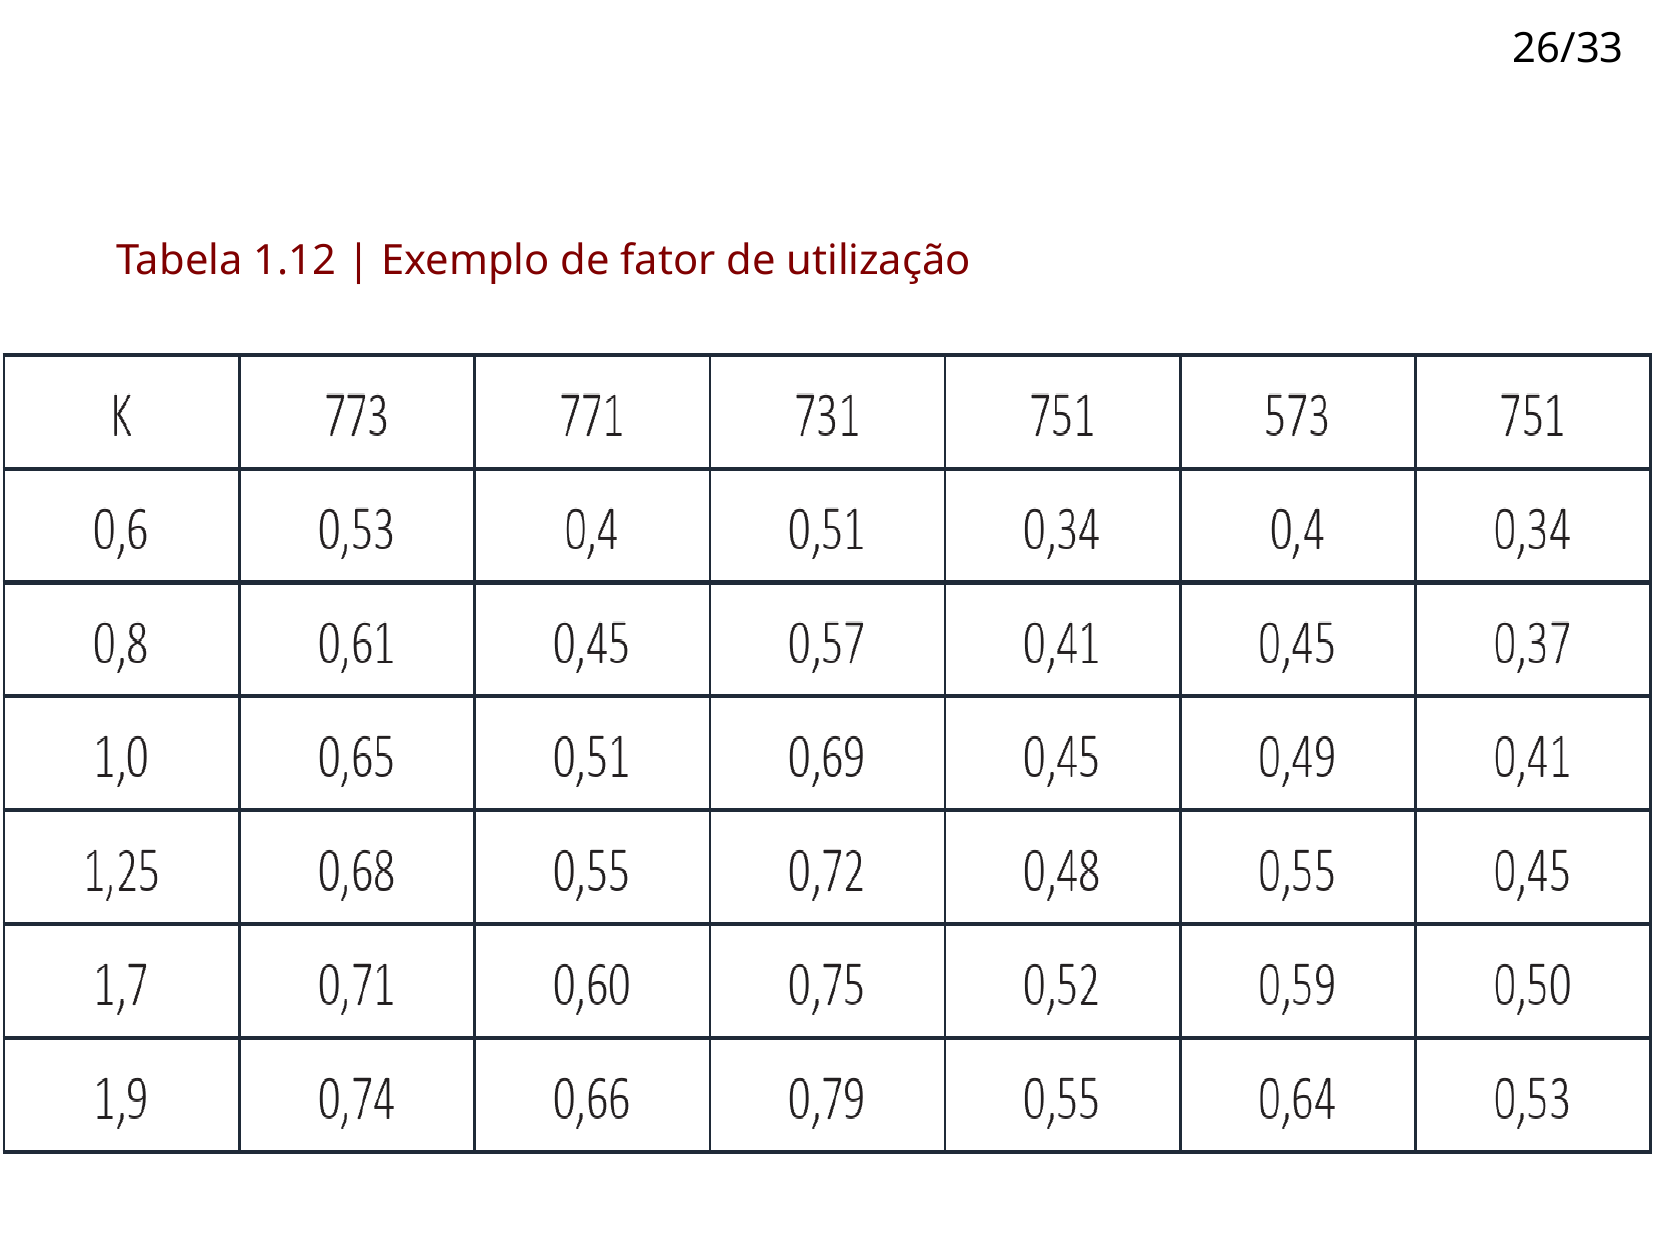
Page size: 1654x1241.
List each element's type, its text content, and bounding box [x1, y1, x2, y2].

text_box Tabela 1.12 | Exemplo de fator de utilização [101, 222, 1345, 317]
picture [0, 349, 1654, 1160]
